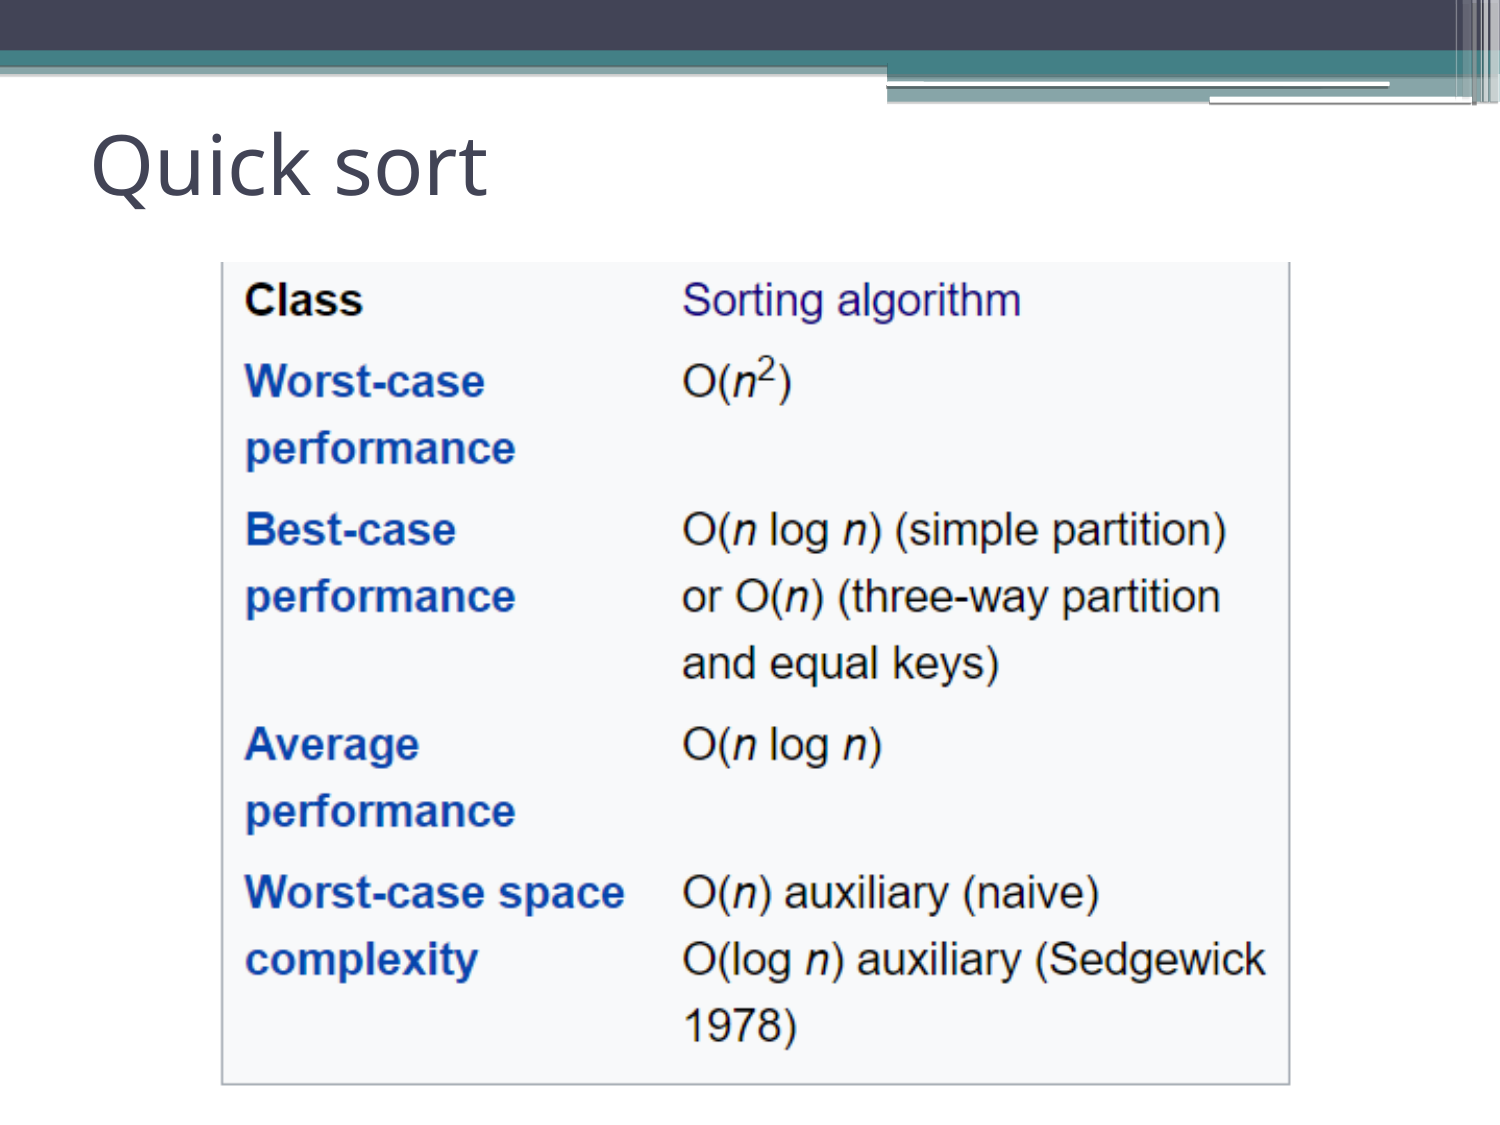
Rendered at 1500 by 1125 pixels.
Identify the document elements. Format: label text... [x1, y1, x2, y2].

picture [207, 262, 1293, 1088]
title Quick sort [75, 75, 1425, 250]
